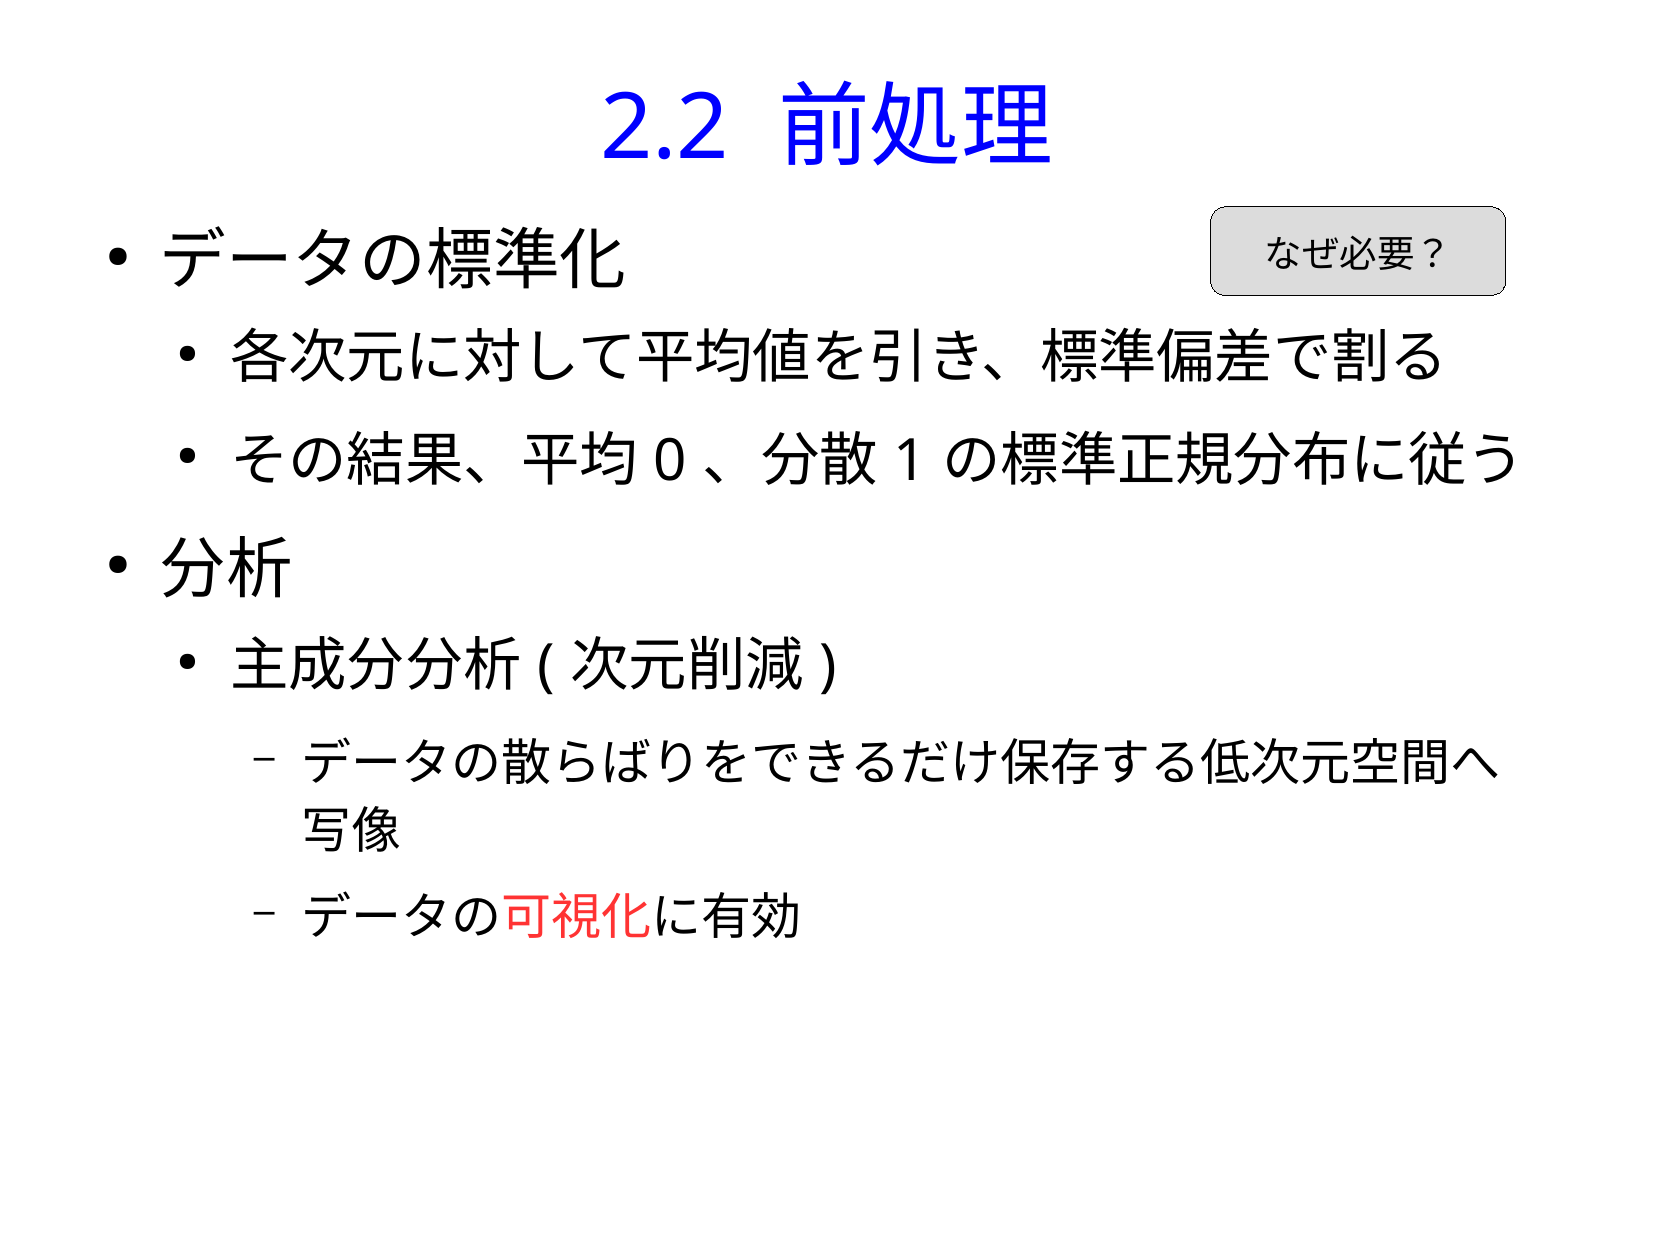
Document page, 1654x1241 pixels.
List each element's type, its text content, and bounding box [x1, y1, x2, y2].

list データの標準化 各次元に対して平均値を引き、標準偏差で割る その結果、平均0、分散1の標準正規分布に従う 分析 主成分分析(次元削減) データの散らばりをできるだけ保存する低次元空間へ 写像 データの可視化に有効 [88, 212, 1565, 1013]
title 2.2 前処理 [82, 49, 1571, 198]
text_box なぜ必要？ [1210, 206, 1506, 296]
